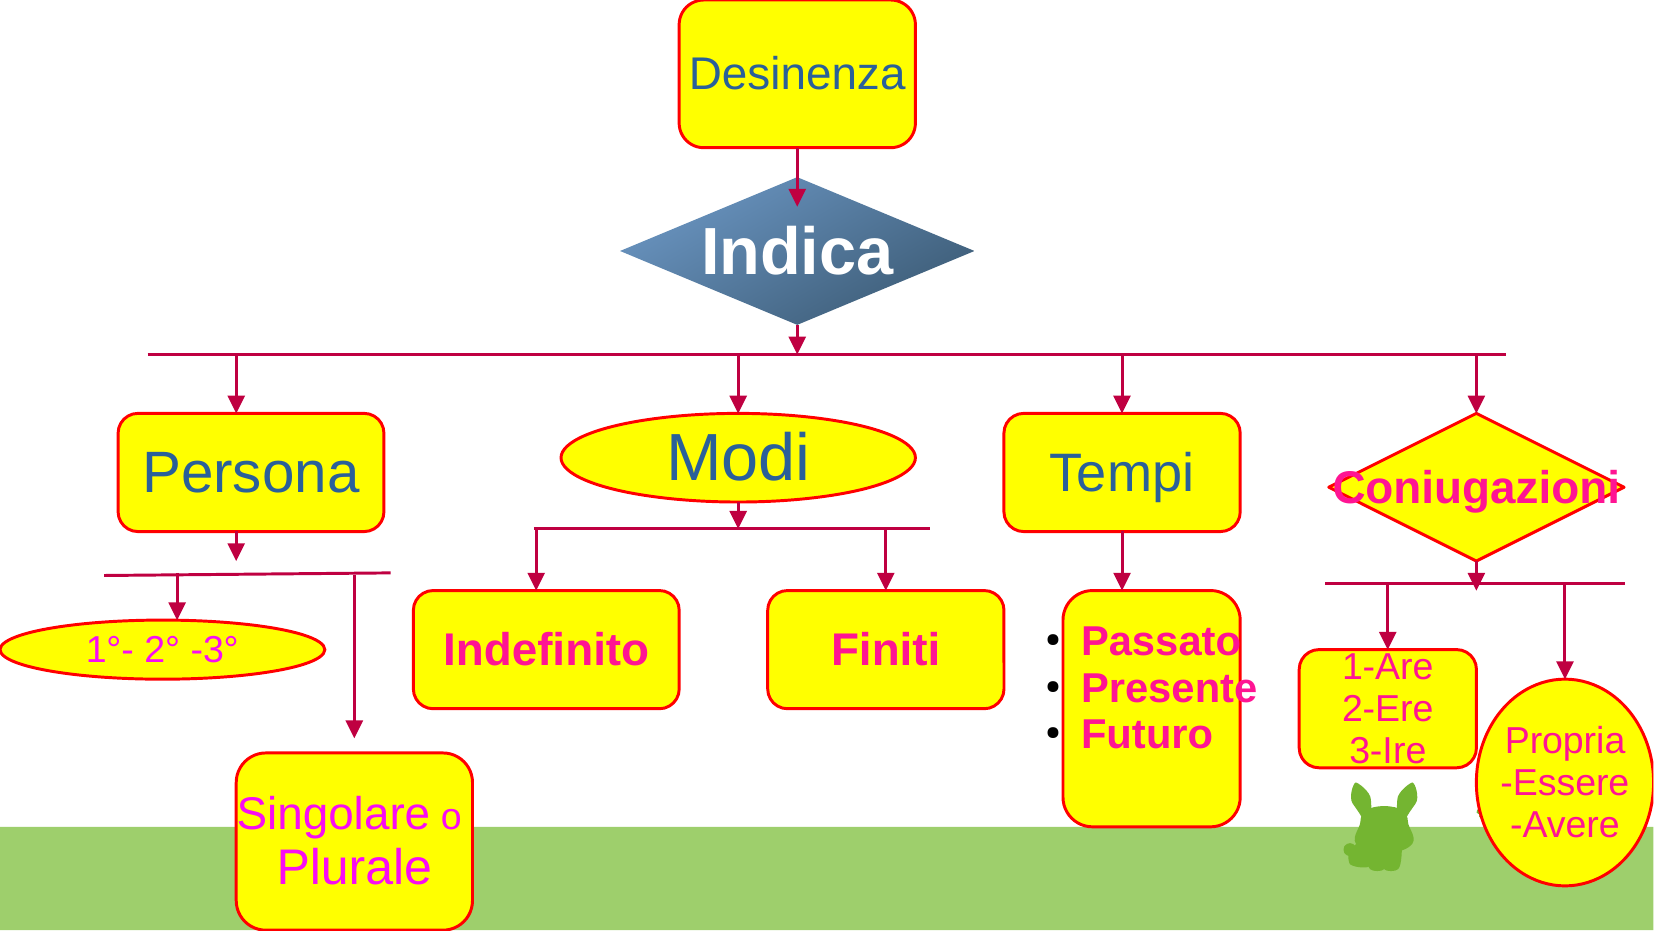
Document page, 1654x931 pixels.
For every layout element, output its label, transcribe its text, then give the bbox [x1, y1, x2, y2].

text_box Coniugazioni [1341, 413, 1610, 561]
text_box Indica [620, 177, 975, 325]
text_box Persona [118, 413, 384, 532]
text_box Propria -Essere -Avere [1476, 679, 1654, 886]
text_box Desinenza [679, 0, 916, 148]
text_box Passato Presente Futuro [1062, 590, 1241, 827]
text_box Indefinito [413, 590, 680, 709]
text_box Tempi [1003, 413, 1241, 532]
text_box Modi [561, 413, 916, 503]
text_box 1°- 2° -3° [0, 620, 325, 680]
text_box Finiti [767, 590, 1004, 709]
text_box 1-Are 2-Ere 3-Ire [1299, 649, 1477, 768]
text_box Singolare o Plurale [236, 752, 473, 931]
